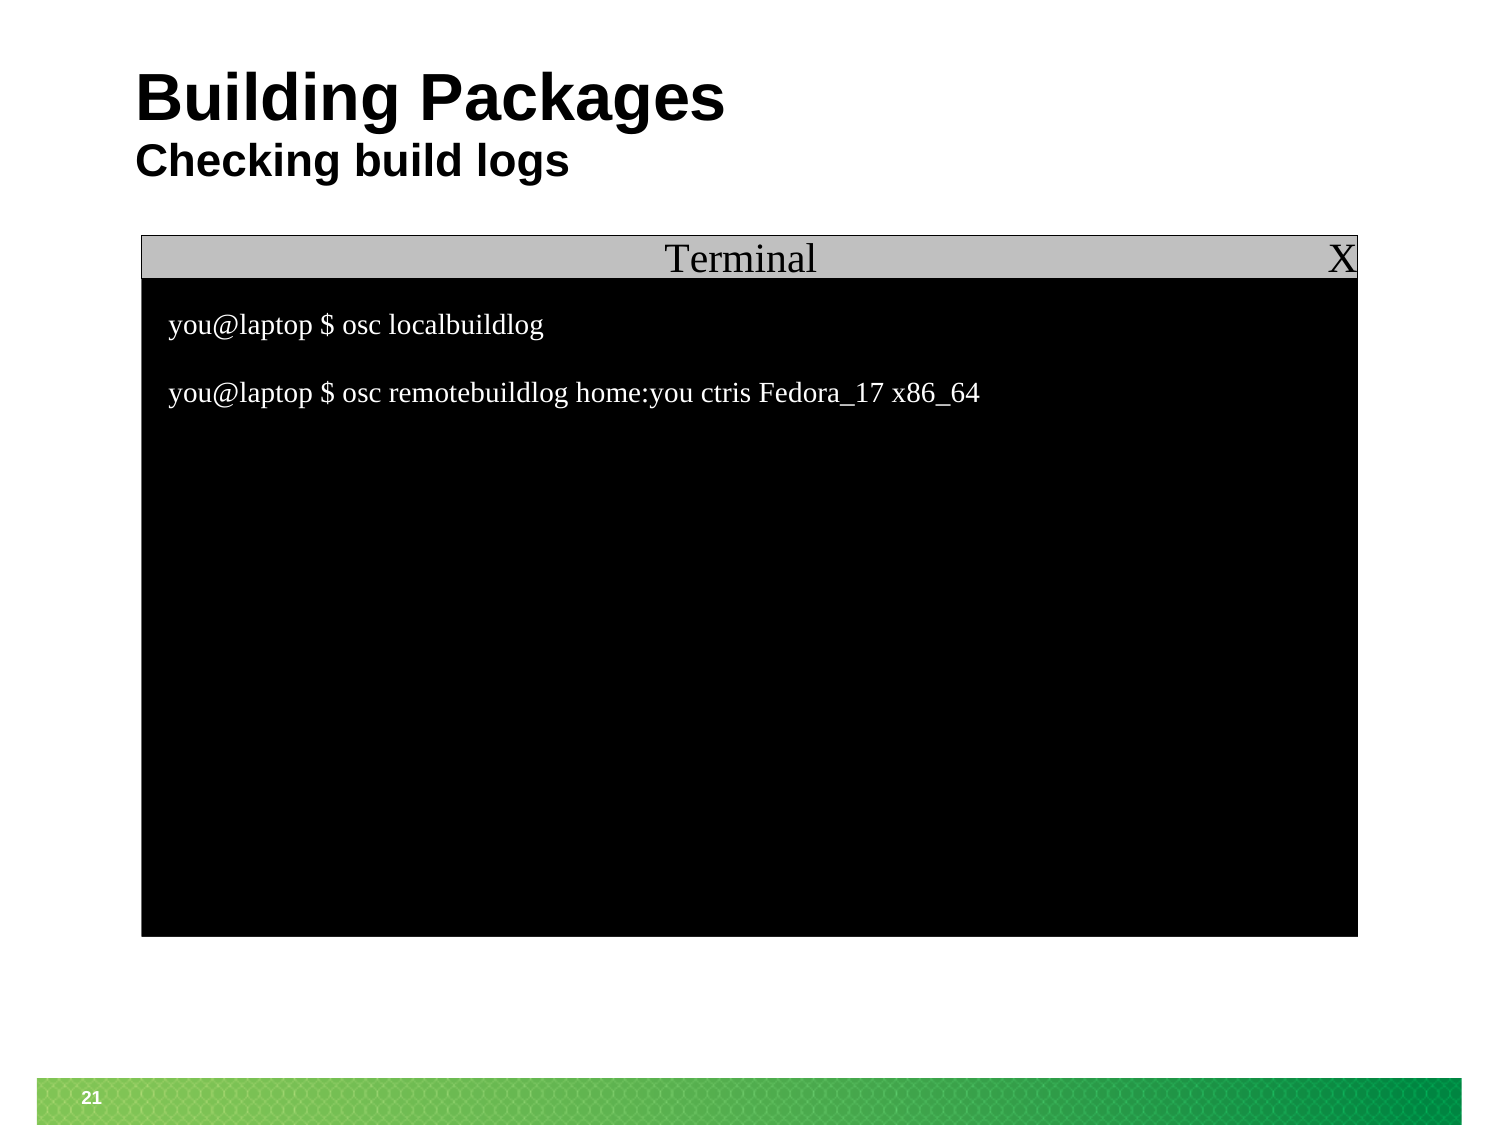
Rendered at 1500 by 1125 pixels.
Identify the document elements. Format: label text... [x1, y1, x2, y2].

title Building Packages Checking build logs [135, 41, 1372, 204]
text_box [141, 278, 1358, 937]
picture [36, 1078, 1462, 1125]
text_box you@laptop $ osc localbuildlog you@laptop $ osc remotebuildlog home:you ctris Fedora_17 x86_64 [168, 307, 1335, 919]
text_box Terminal X [141, 235, 1358, 278]
